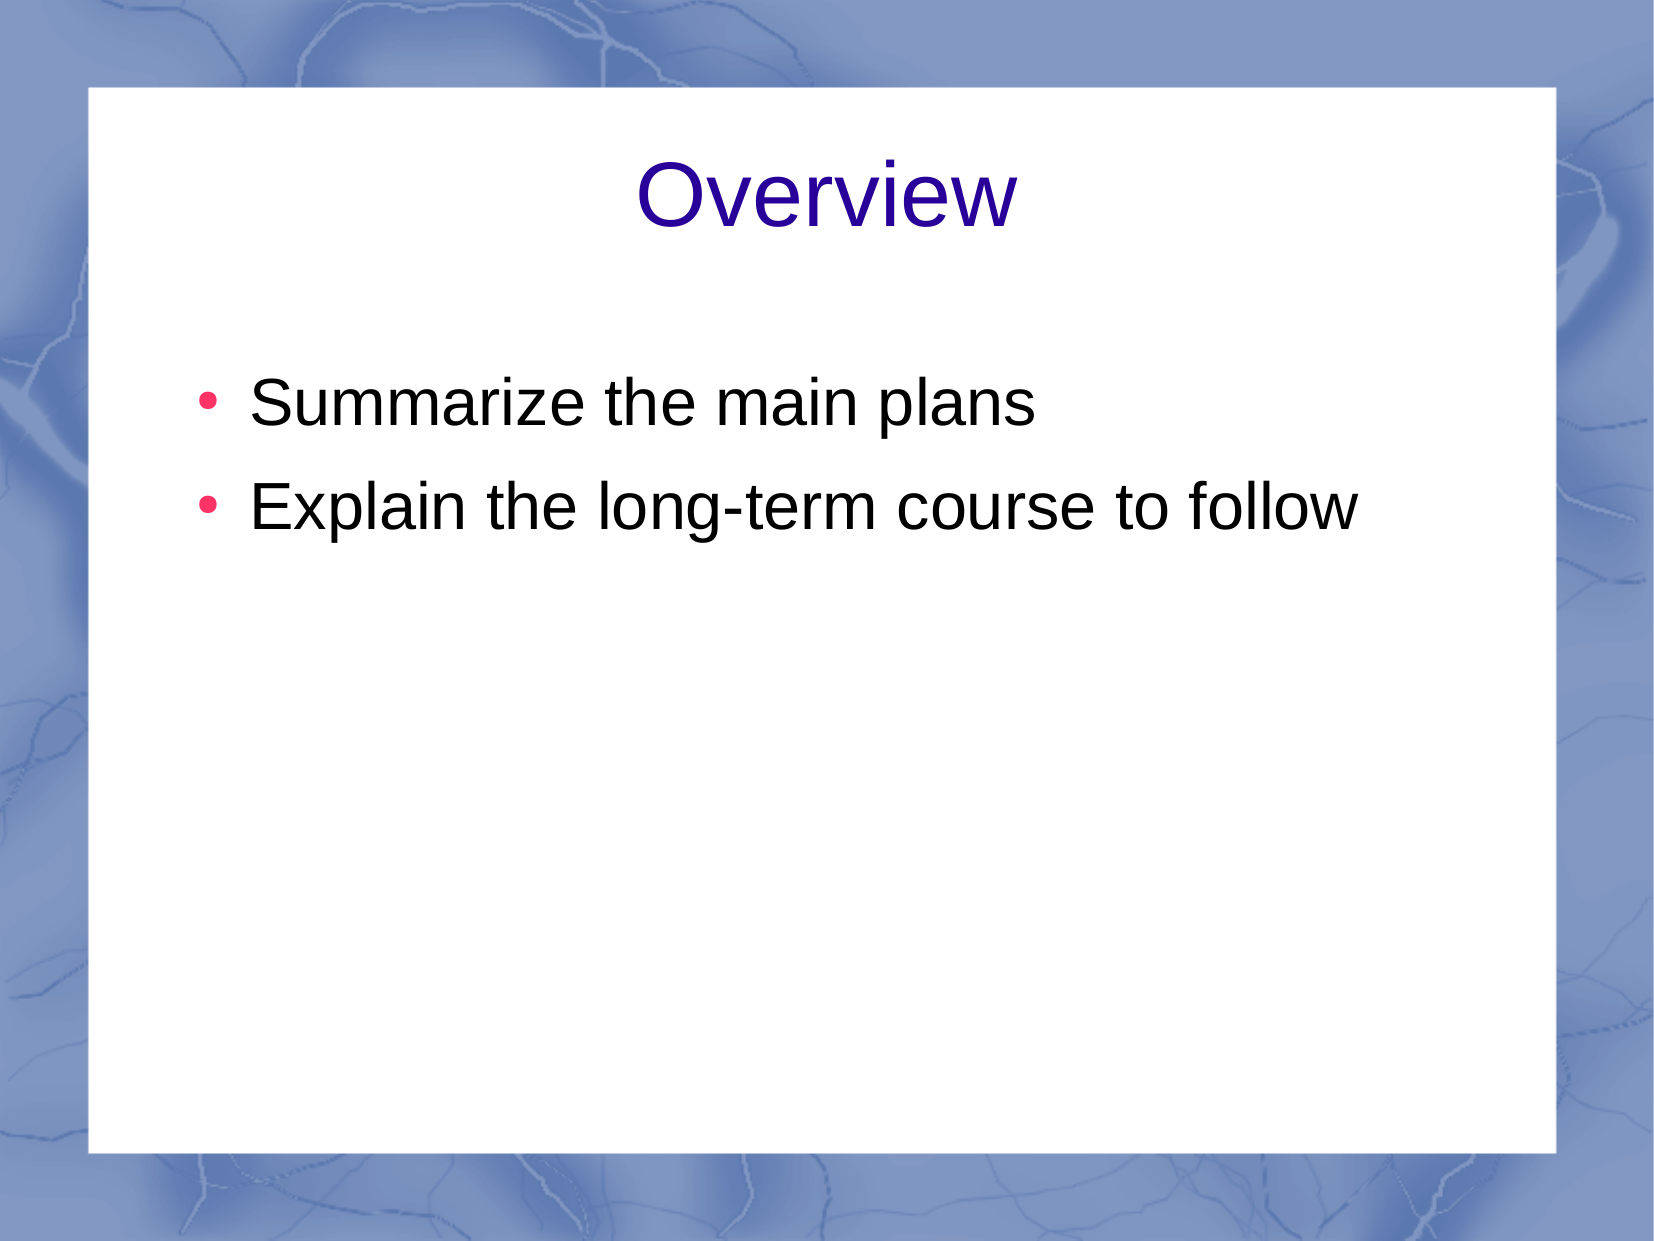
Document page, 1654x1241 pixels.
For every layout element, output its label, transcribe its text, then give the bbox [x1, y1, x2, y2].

picture [0, 0, 1654, 1241]
title Overview [118, 90, 1536, 298]
list Summarize the main plans Explain the long-term course to follow [178, 364, 1570, 1147]
